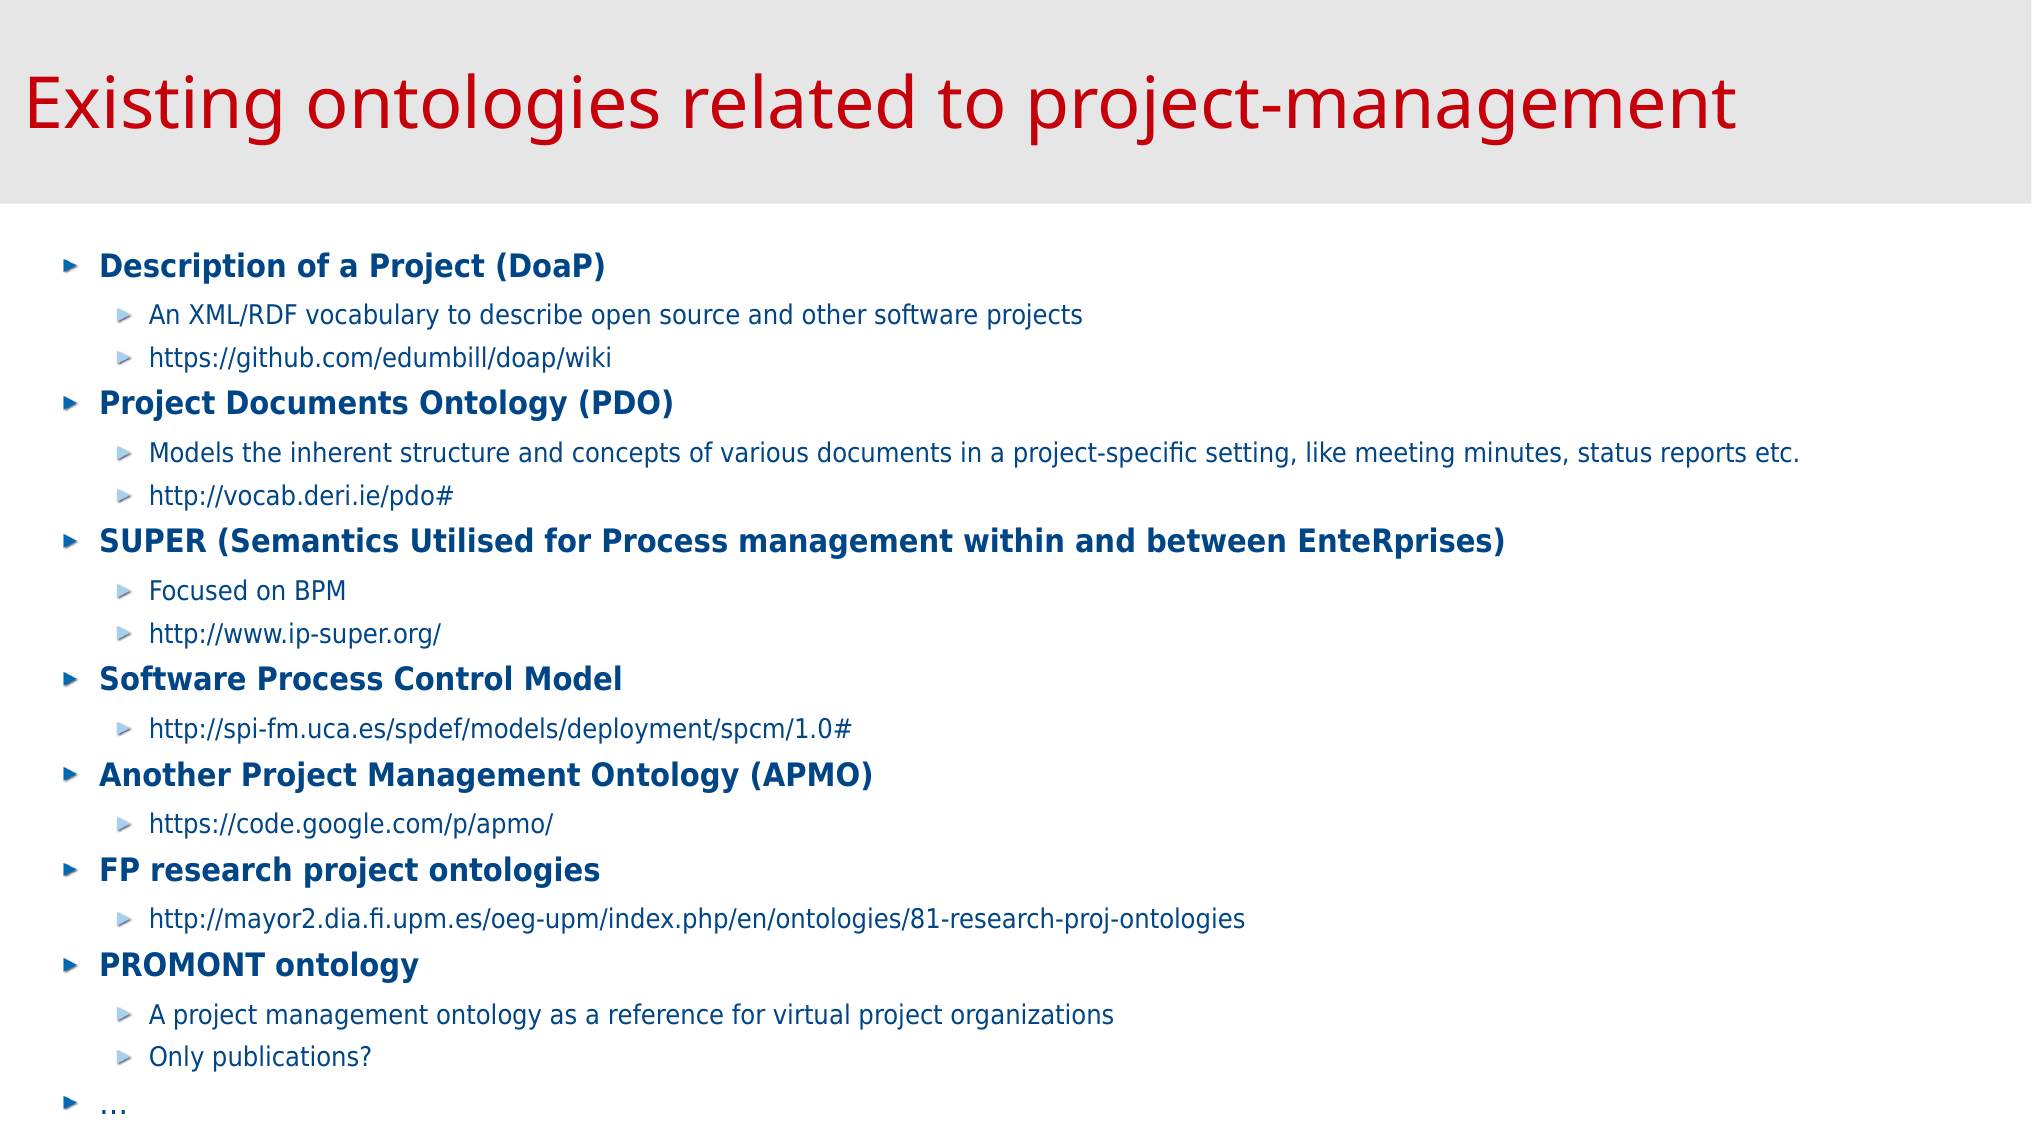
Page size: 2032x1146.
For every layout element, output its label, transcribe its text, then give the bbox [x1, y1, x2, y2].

title Existing ontologies related to project-management [0, 0, 2032, 204]
list Description of a Project (DoaP) An XML/RDF vocabulary to describe open source and other software projects https://github.com/edumbill/doap/wiki Project Documents Ontology (PDO) Models the inherent structure and concepts of various documents in a project-specific setting, like meeting minutes, status reports etc. http://vocab.deri.ie/pdo# SUPER (Semantics Utilised for Process management within and between EnteRprises) Focused on BPM http://www.ip-super.org/ Software Process Control Model http://spi-fm.uca.es/spdef/models/deployment/spcm/1.0# Another Project Management Ontology (APMO) https://code.google.com/p/apmo/ FP research project ontologies http://mayor2.dia.fi.upm.es/oeg-upm/index.php/en/ontologies/81-research-proj-ontologies PROMONT ontology A project management ontology as a reference for virtual project organizations Only publications? … [0, 247, 2032, 1123]
